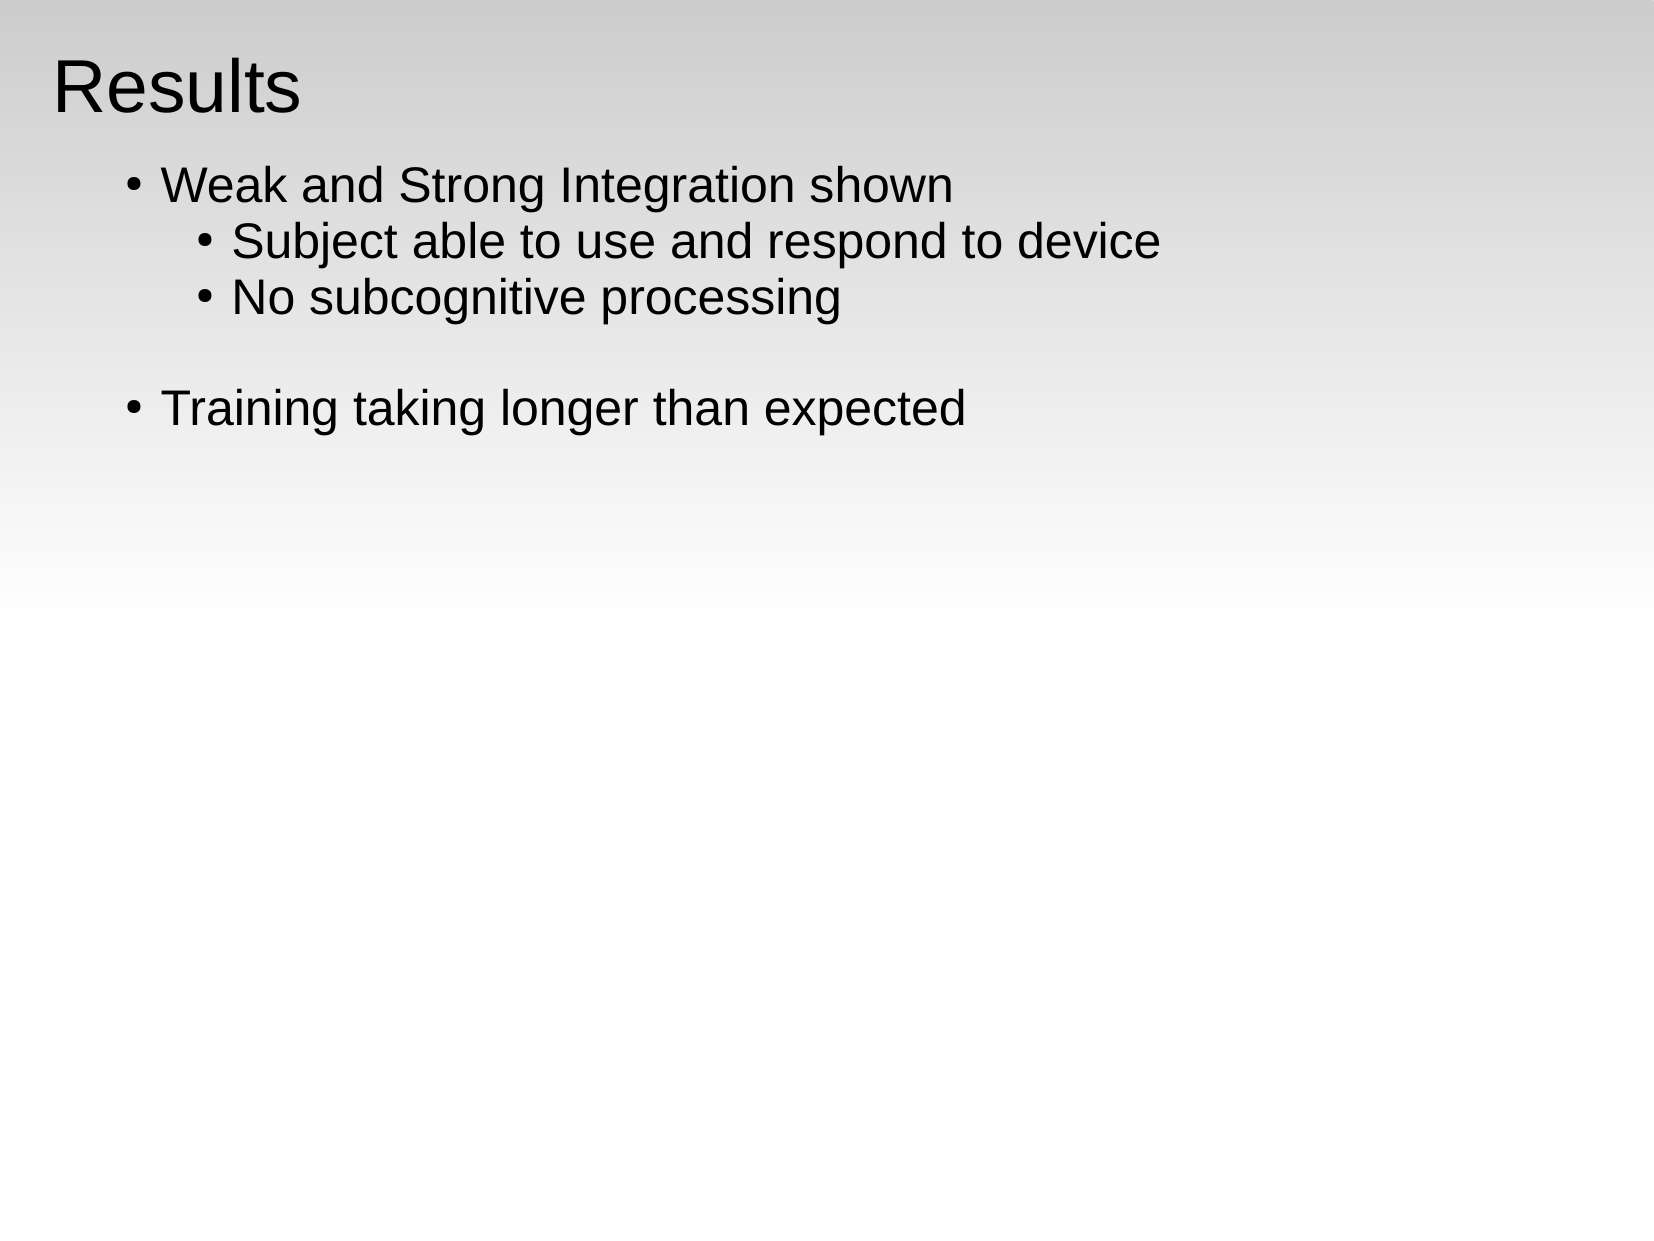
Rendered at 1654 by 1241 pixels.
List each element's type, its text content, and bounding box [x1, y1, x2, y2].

text_box Results [37, 37, 318, 137]
text_box Weak and Strong Integration shown Subject able to use and respond to device No subcognitive processing Training taking longer than expected [75, 150, 1576, 1163]
